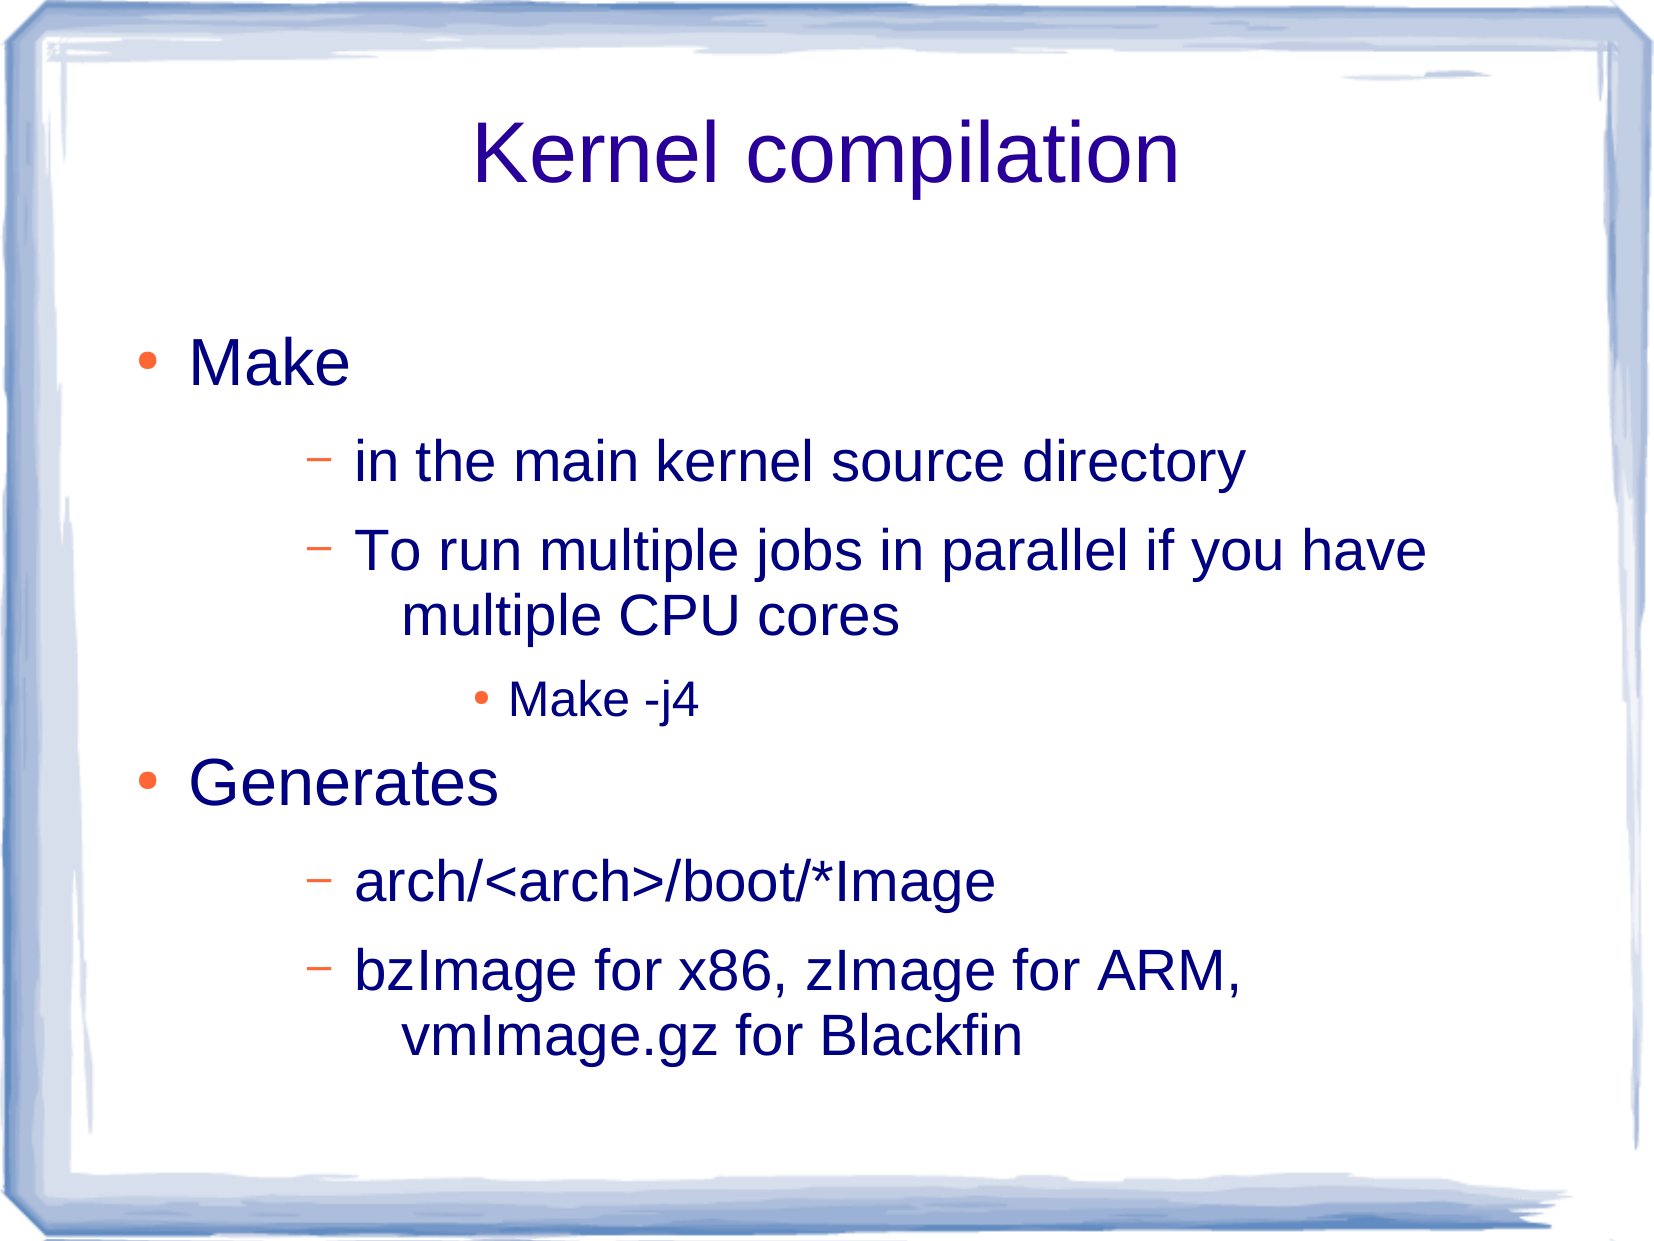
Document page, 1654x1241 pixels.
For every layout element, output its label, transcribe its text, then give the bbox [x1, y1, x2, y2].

title Kernel compilation [82, 49, 1571, 257]
list Make in the main kernel source directory To run multiple jobs in parallel if you have multiple CPU cores Make -j4 Generates arch/<arch>/boot/*Image bzImage for x86, zImage for ARM, vmImage.gz for Blackfin [118, 324, 1571, 1068]
picture [0, 0, 1654, 1241]
